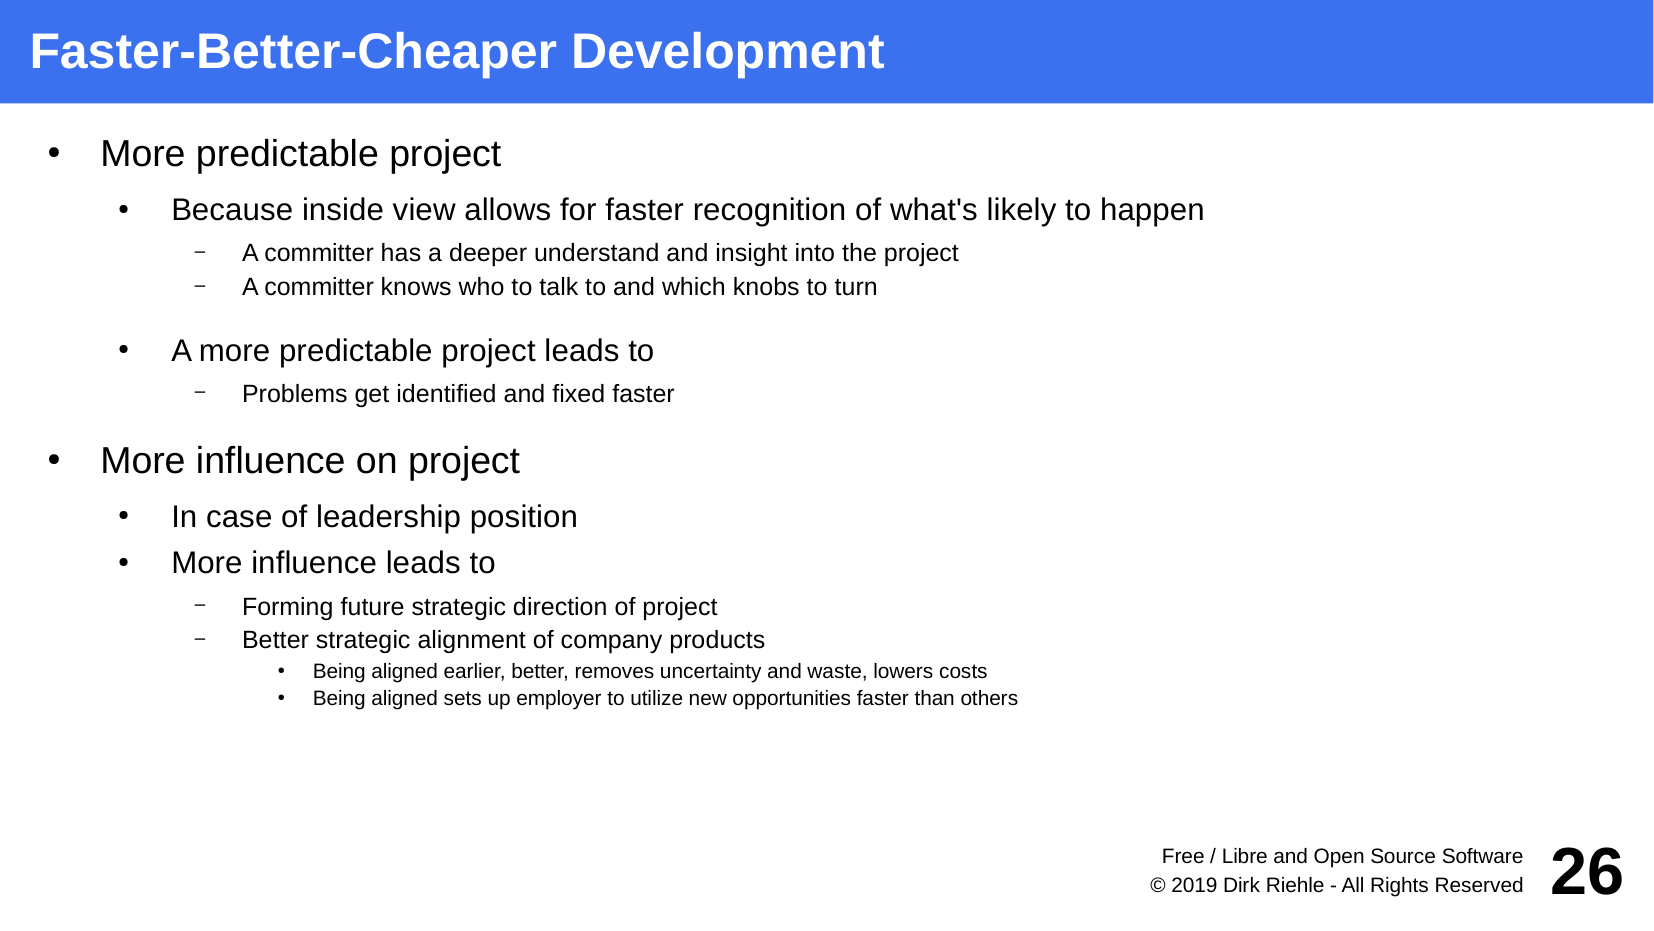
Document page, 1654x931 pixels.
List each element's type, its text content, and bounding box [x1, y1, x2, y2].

title Faster-Better-Cheaper Development [0, 0, 1654, 104]
list More predictable project Because inside view allows for faster recognition of what's likely to happen A committer has a deeper understand and insight into the project A committer knows who to talk to and which knobs to turn A more predictable project leads to Problems get identified and fixed faster More influence on project In case of leadership position More influence leads to Forming future strategic direction of project Better strategic alignment of company products Being aligned earlier, better, removes uncertainty and waste, lowers costs Being aligned sets up employer to utilize new opportunities faster than others [29, 132, 1625, 813]
